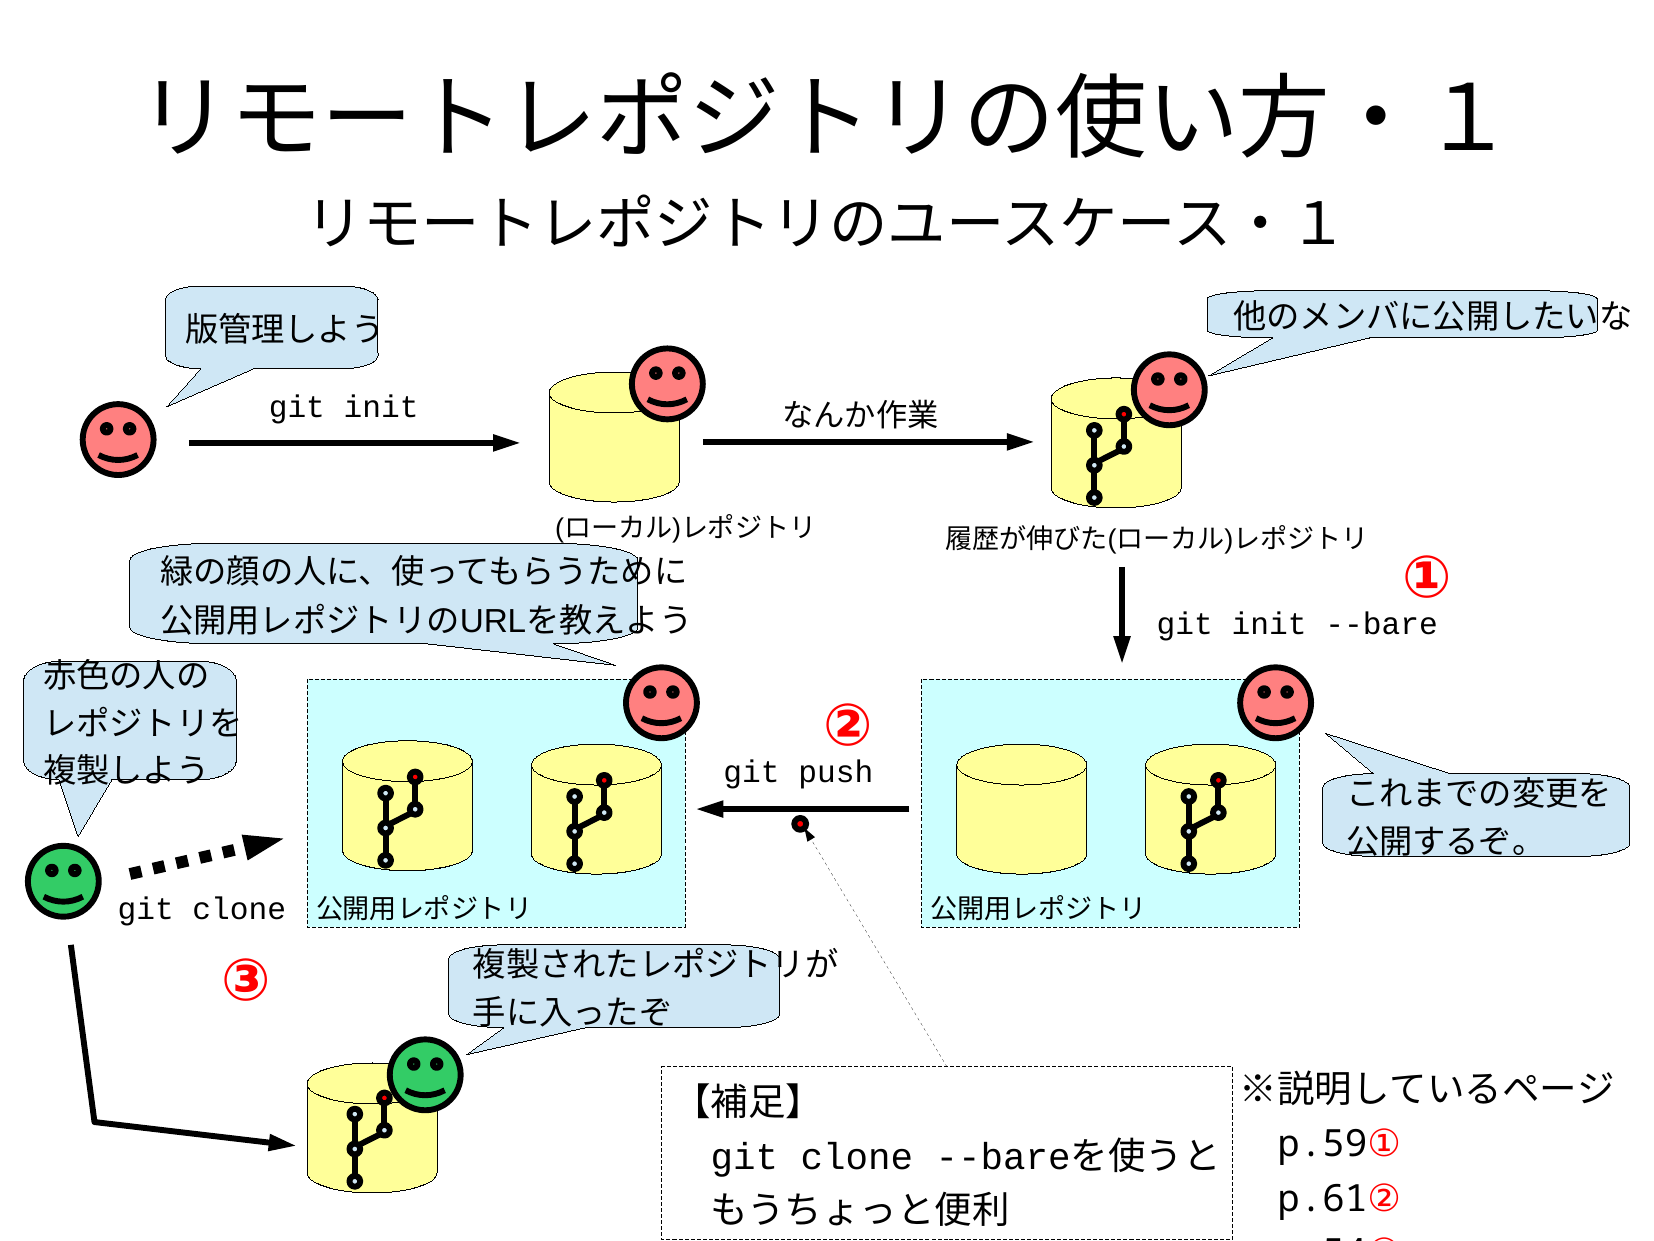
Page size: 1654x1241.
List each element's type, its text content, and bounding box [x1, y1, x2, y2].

text_box 公開用レポジトリ [915, 879, 1137, 922]
text_box これまでの変更を 公開するぞ。 [1322, 733, 1630, 857]
text_box なんか作業 [767, 382, 950, 429]
text_box git push [708, 748, 889, 798]
text_box 複製されたレポジトリが 手に入ったぞ [448, 944, 780, 1055]
text_box [1051, 354, 1205, 508]
text_box git clone [102, 885, 302, 935]
text_box git init --bare [1141, 601, 1453, 650]
text_box ③ [206, 930, 296, 1004]
text_box ② [809, 675, 898, 749]
text_box 公開用レポジトリ [301, 879, 523, 922]
text_box [82, 404, 154, 476]
text_box 【補足】 git clone --bareを使うと もうちょっと便利 [661, 1066, 1195, 1194]
text_box 赤色の人の レポジトリを 複製しよう [23, 661, 237, 837]
text_box 他のメンバに公開したいな [1207, 290, 1598, 376]
text_box ① [1388, 527, 1477, 602]
text_box 版管理しよう [165, 286, 379, 407]
text_box [794, 817, 807, 830]
text_box 緑の顔の人に、使ってもらうために 公開用レポジトリのURLを教えよう [129, 543, 638, 666]
text_box [307, 1039, 461, 1193]
title リモートレポジトリの使い方・１ リモートレポジトリのユースケース・１ [82, 49, 1571, 257]
text_box git init [253, 383, 434, 433]
text_box [27, 845, 99, 917]
text_box [307, 667, 697, 928]
text_box [549, 348, 703, 498]
text_box 履歴が伸びた(ローカル)レポジトリ [930, 510, 1347, 556]
text_box [921, 667, 1312, 928]
text_box ※説明しているページ p.59① p.61② p.54③ [1225, 1051, 1630, 1217]
text_box (ローカル)レポジトリ [540, 498, 798, 544]
